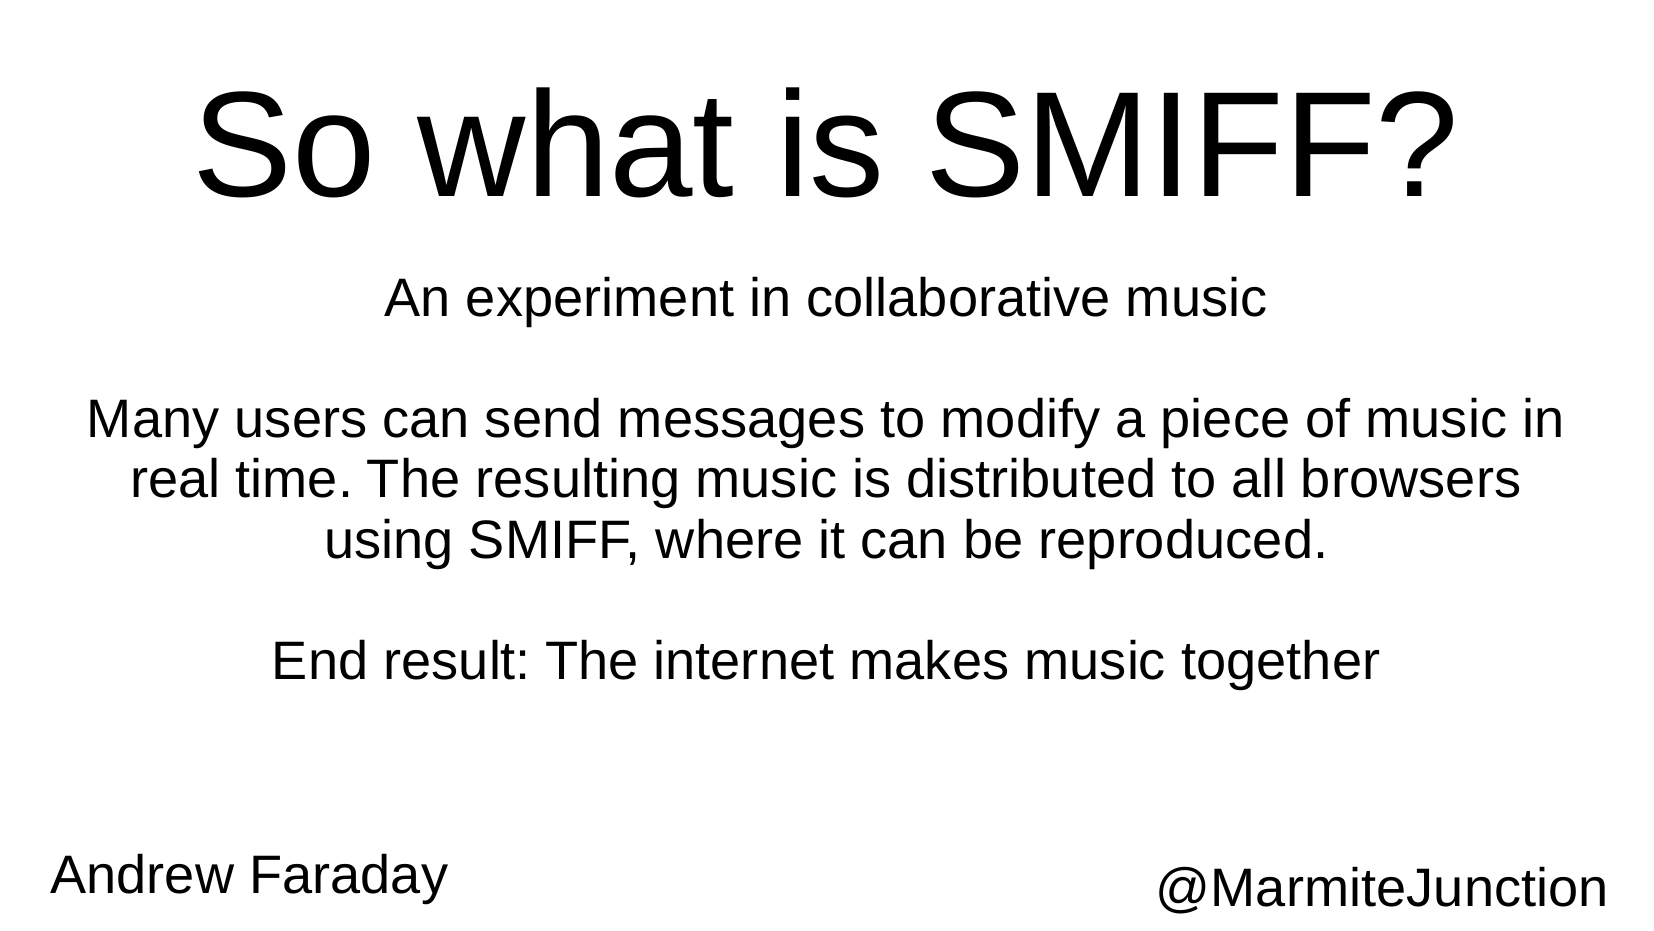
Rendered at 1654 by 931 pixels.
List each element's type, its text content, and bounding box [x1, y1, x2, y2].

text_box Andrew Faraday [35, 837, 579, 913]
text_box @MarmiteJunction [1080, 850, 1625, 926]
text_box An experiment in collaborative music Many users can send messages to modify a piece of music in real time. The resulting music is distributed to all browsers using SMIFF, where it can be reproduced. End result: The internet makes music together [47, 259, 1607, 701]
text_box So what is SMIFF? [23, 53, 1630, 236]
